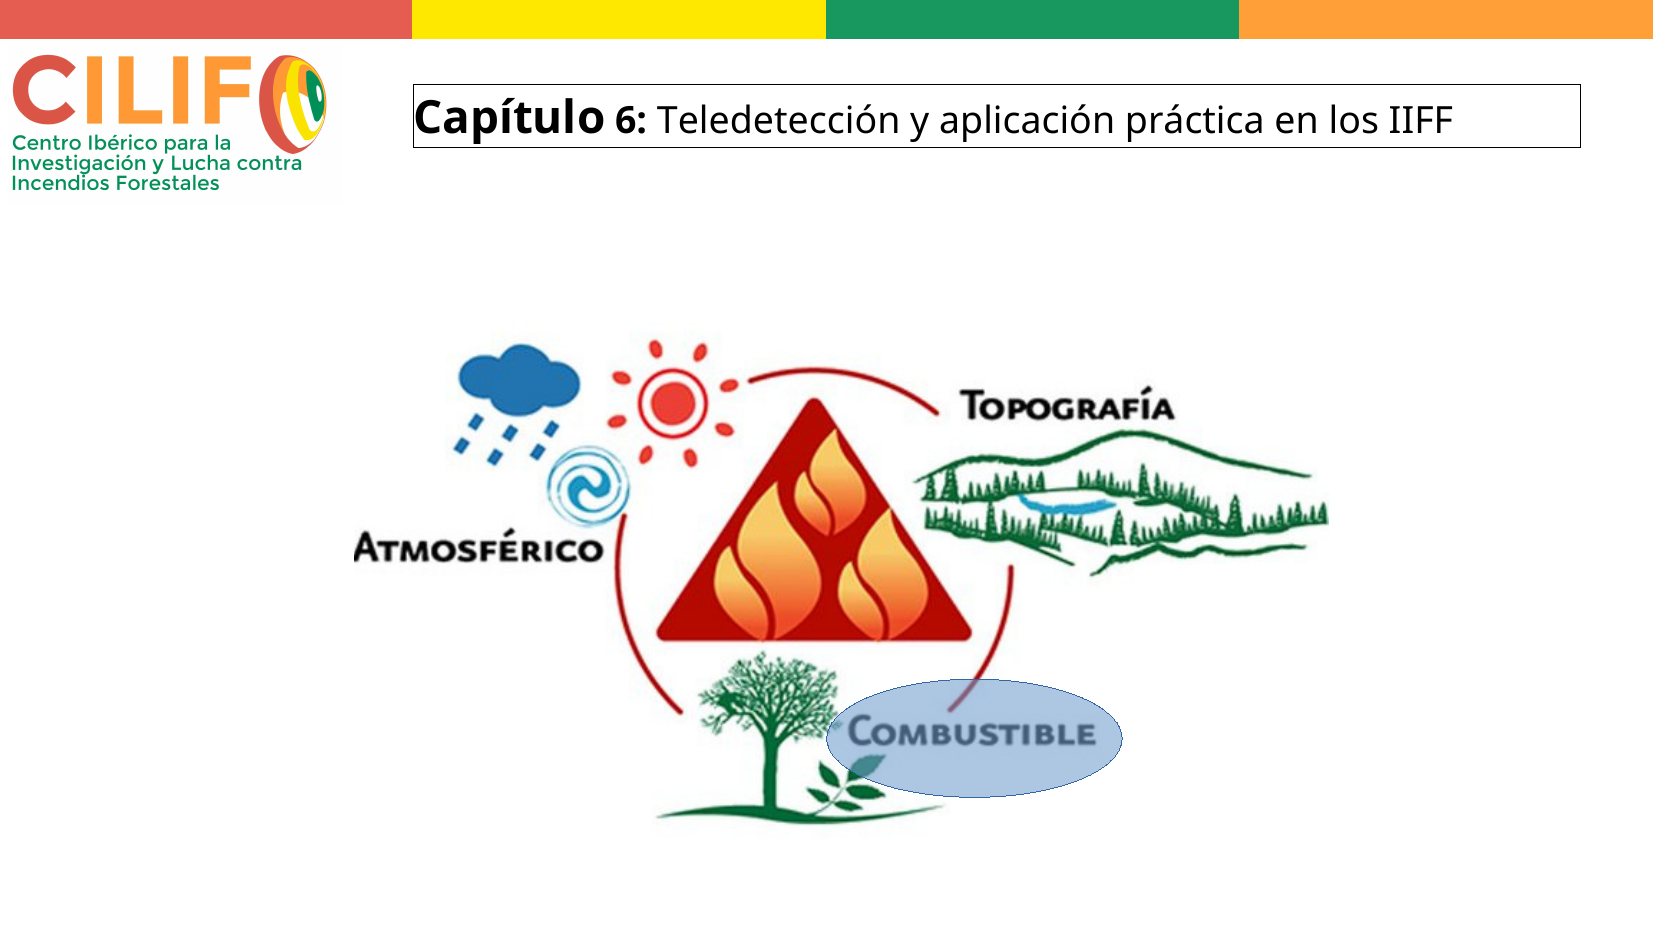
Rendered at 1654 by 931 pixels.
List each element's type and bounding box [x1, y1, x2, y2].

picture [8, 45, 342, 205]
picture [354, 266, 1329, 886]
text_box [826, 679, 1123, 798]
